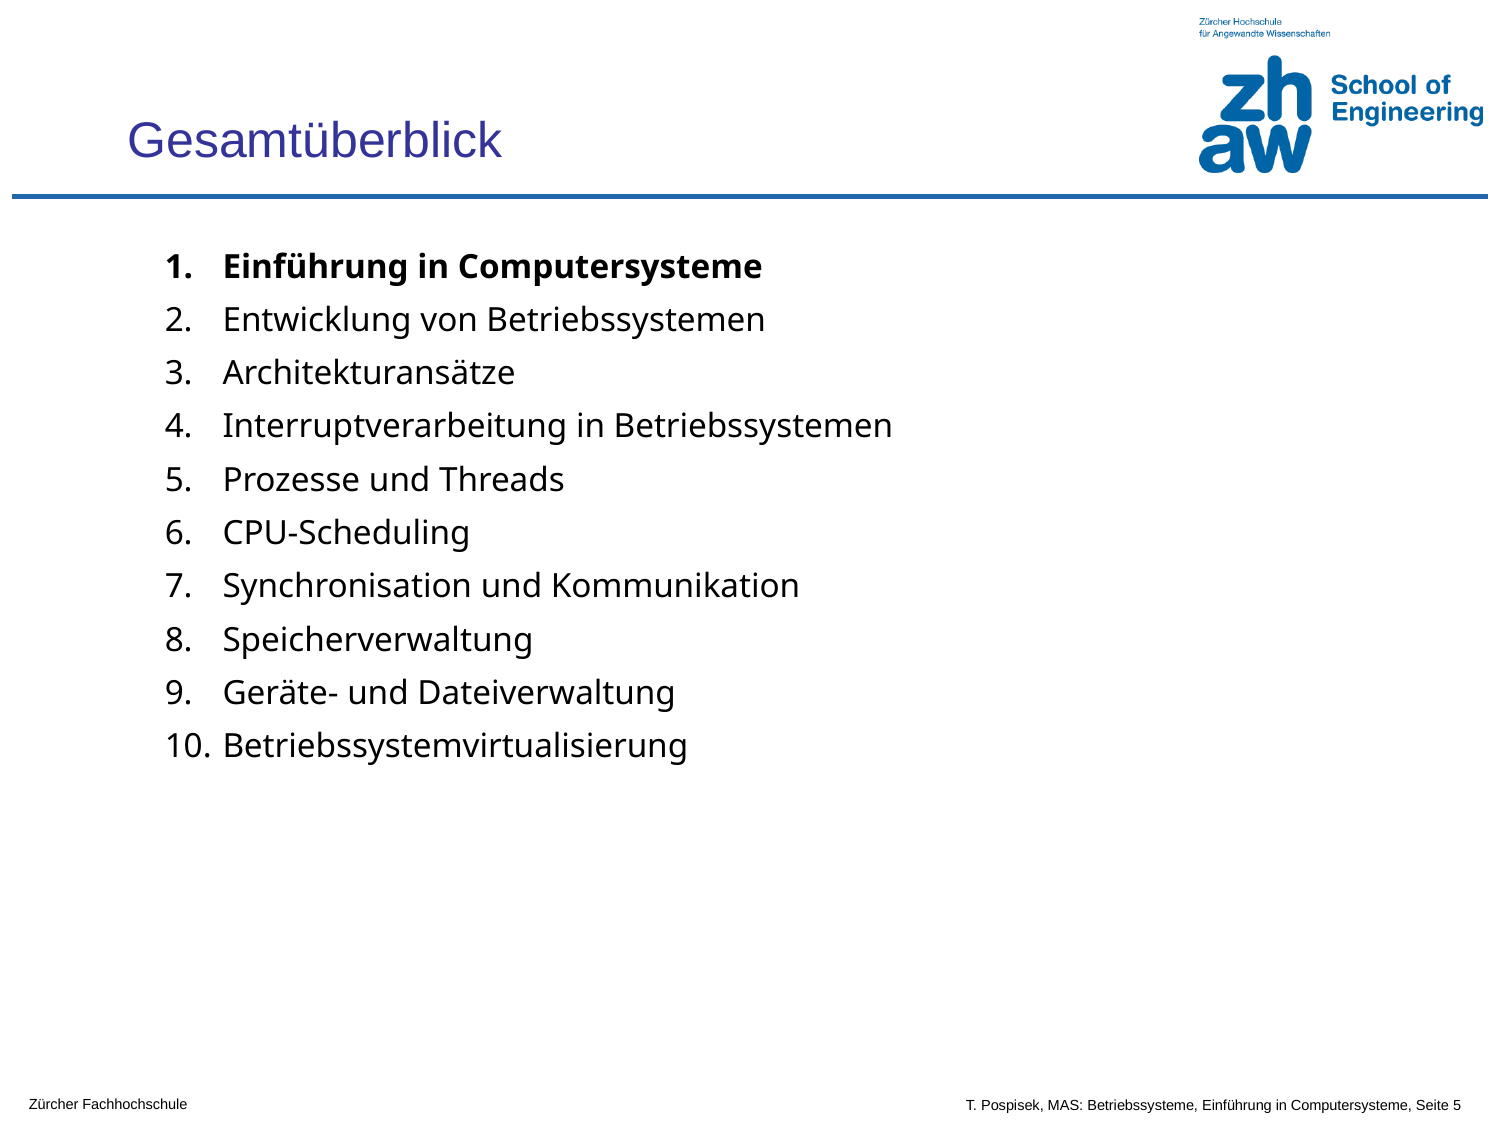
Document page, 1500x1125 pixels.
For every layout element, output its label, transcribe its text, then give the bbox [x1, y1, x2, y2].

text_box Einführung in Computersysteme Entwicklung von Betriebssystemen Architekturansätze Interruptverarbeitung in Betriebssystemen Prozesse und Threads CPU-Scheduling Synchronisation und Kommunikation Speicherverwaltung Geräte- und Dateiverwaltung Betriebssystemvirtualisierung [149, 237, 1363, 1013]
picture [1199, 18, 1483, 173]
title Gesamtüberblick [112, 50, 1391, 175]
